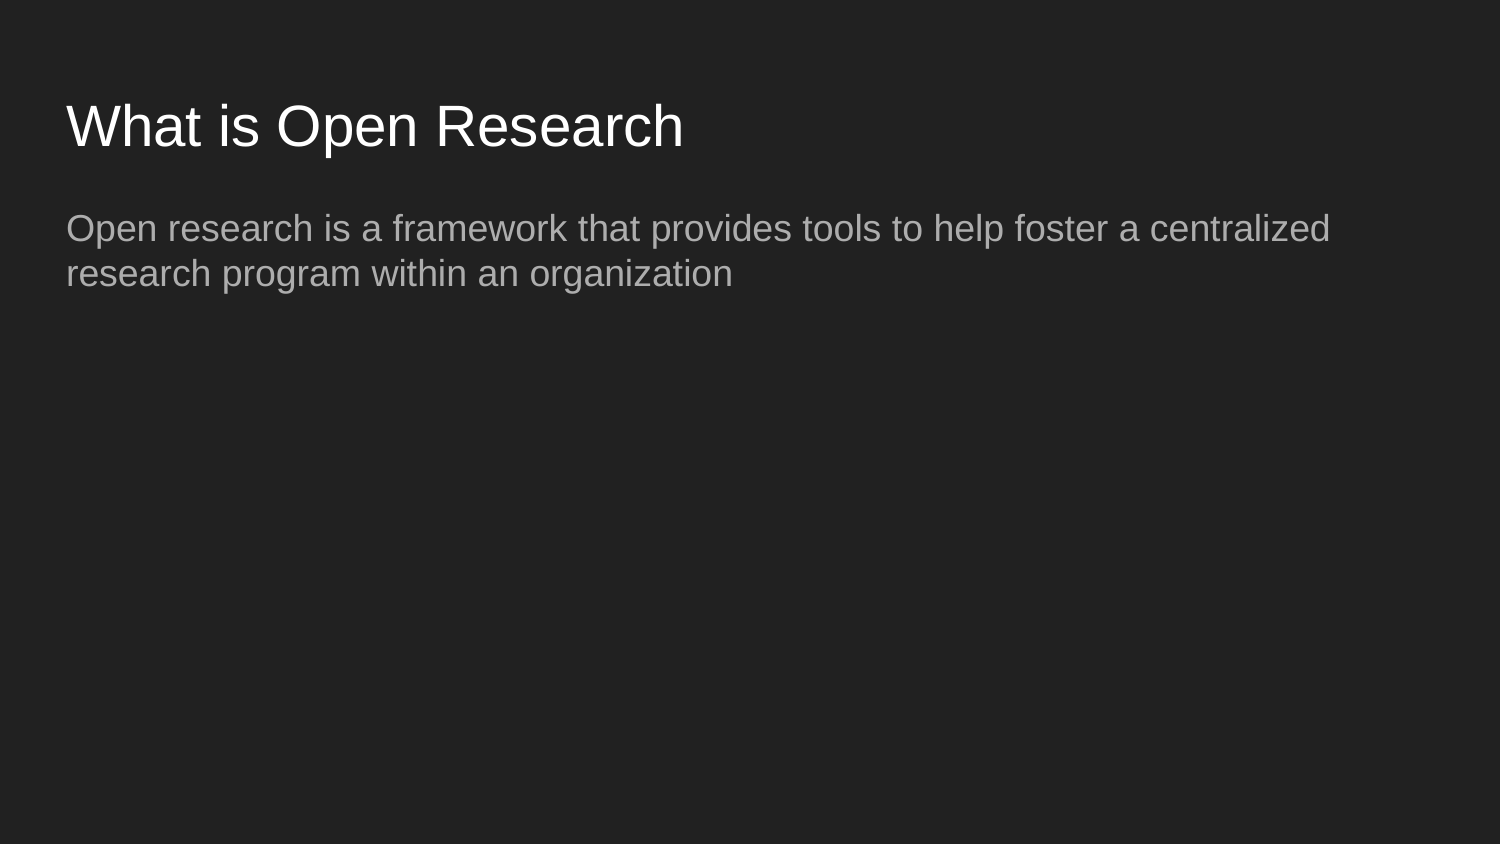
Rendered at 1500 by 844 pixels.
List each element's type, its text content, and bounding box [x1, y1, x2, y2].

list Open research is a framework that provides tools to help foster a centralized research program within an organization [51, 189, 1449, 750]
title What is Open Research [51, 72, 1449, 167]
